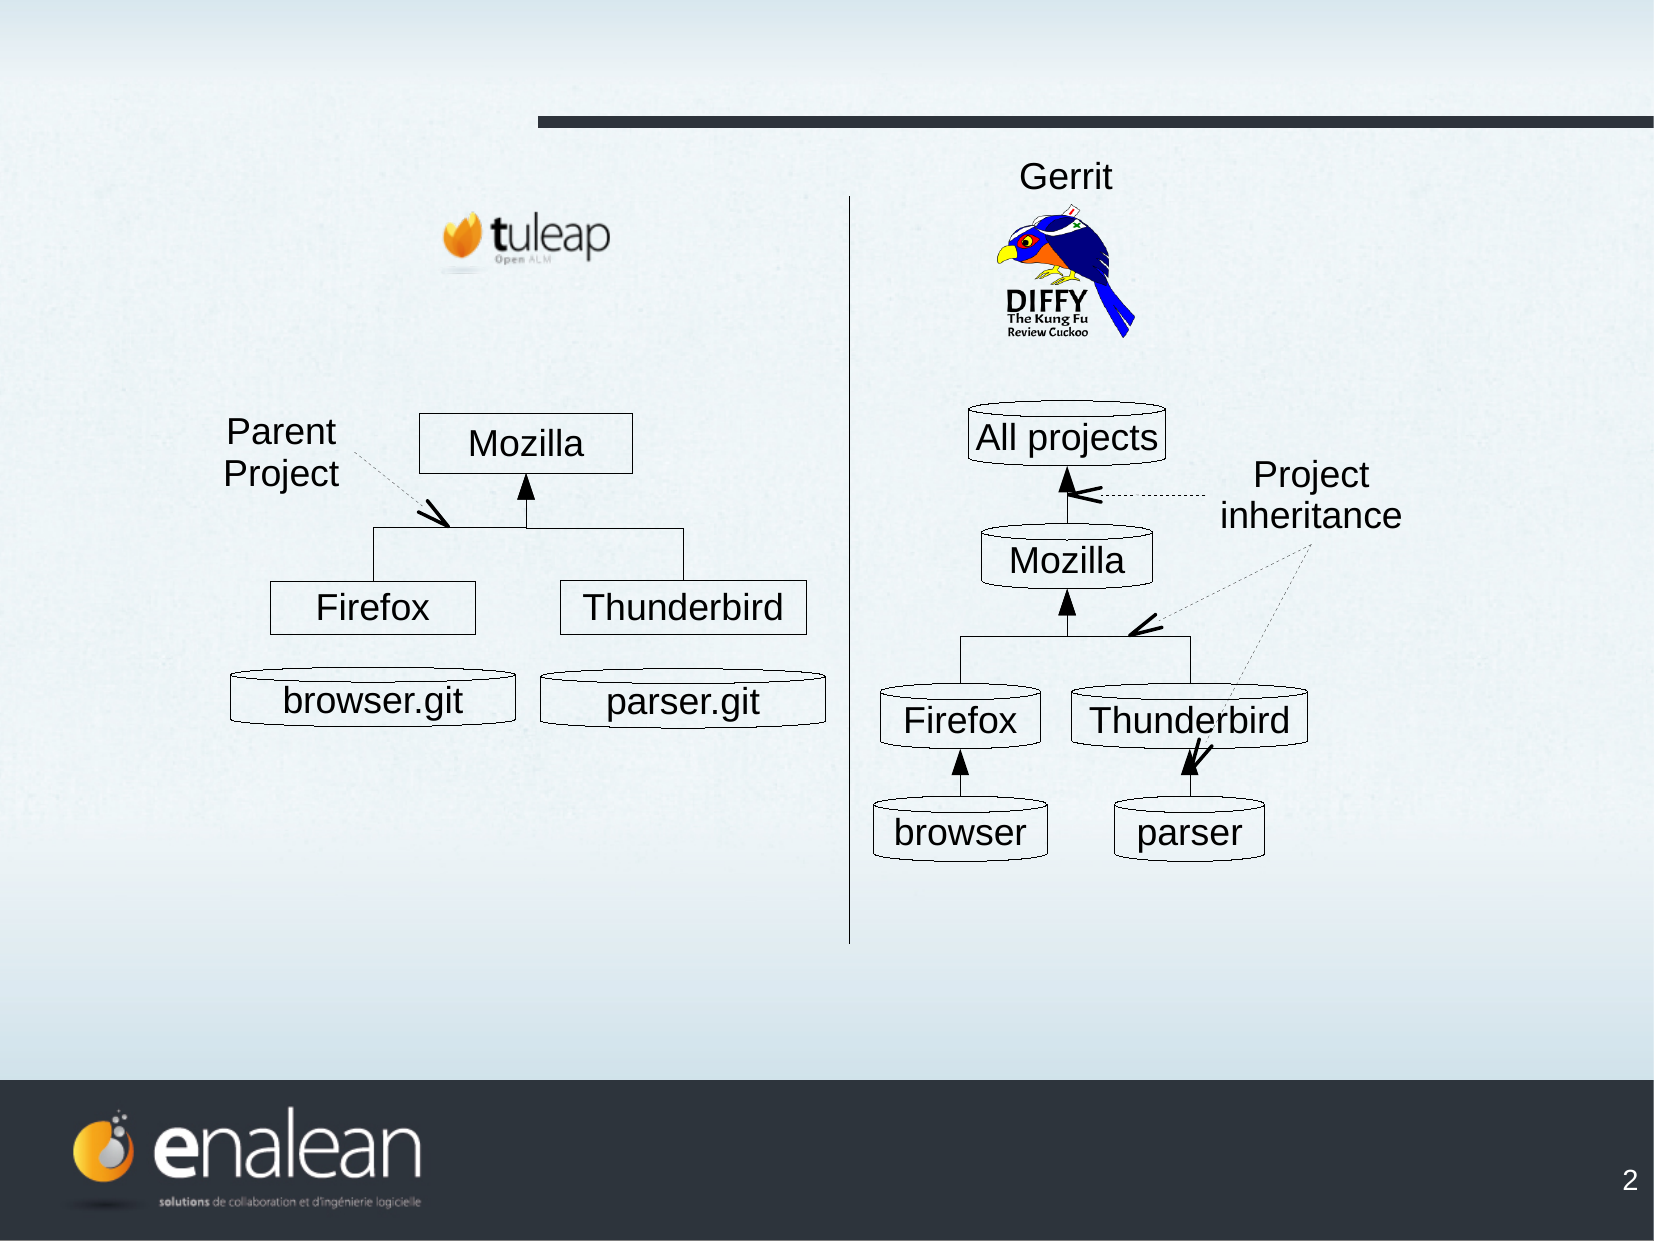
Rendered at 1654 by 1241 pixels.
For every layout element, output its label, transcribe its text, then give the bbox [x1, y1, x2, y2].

text_box Firefox [270, 581, 476, 635]
text_box Firefox [880, 693, 1041, 749]
text_box Mozilla [419, 413, 633, 474]
text_box All projects [968, 410, 1166, 466]
text_box browser [873, 805, 1048, 862]
text_box browser.git [230, 676, 516, 727]
text_box Gerrit [1004, 147, 1128, 214]
picture [0, 0, 1654, 1240]
text_box parser.git [540, 677, 826, 729]
text_box Mozilla [981, 533, 1153, 589]
text_box Thunderbird [1071, 692, 1308, 749]
text_box Parent Project [208, 402, 355, 502]
text_box Thunderbird [560, 580, 807, 635]
text_box Project inheritance [1205, 445, 1418, 545]
text_box parser [1114, 805, 1265, 862]
